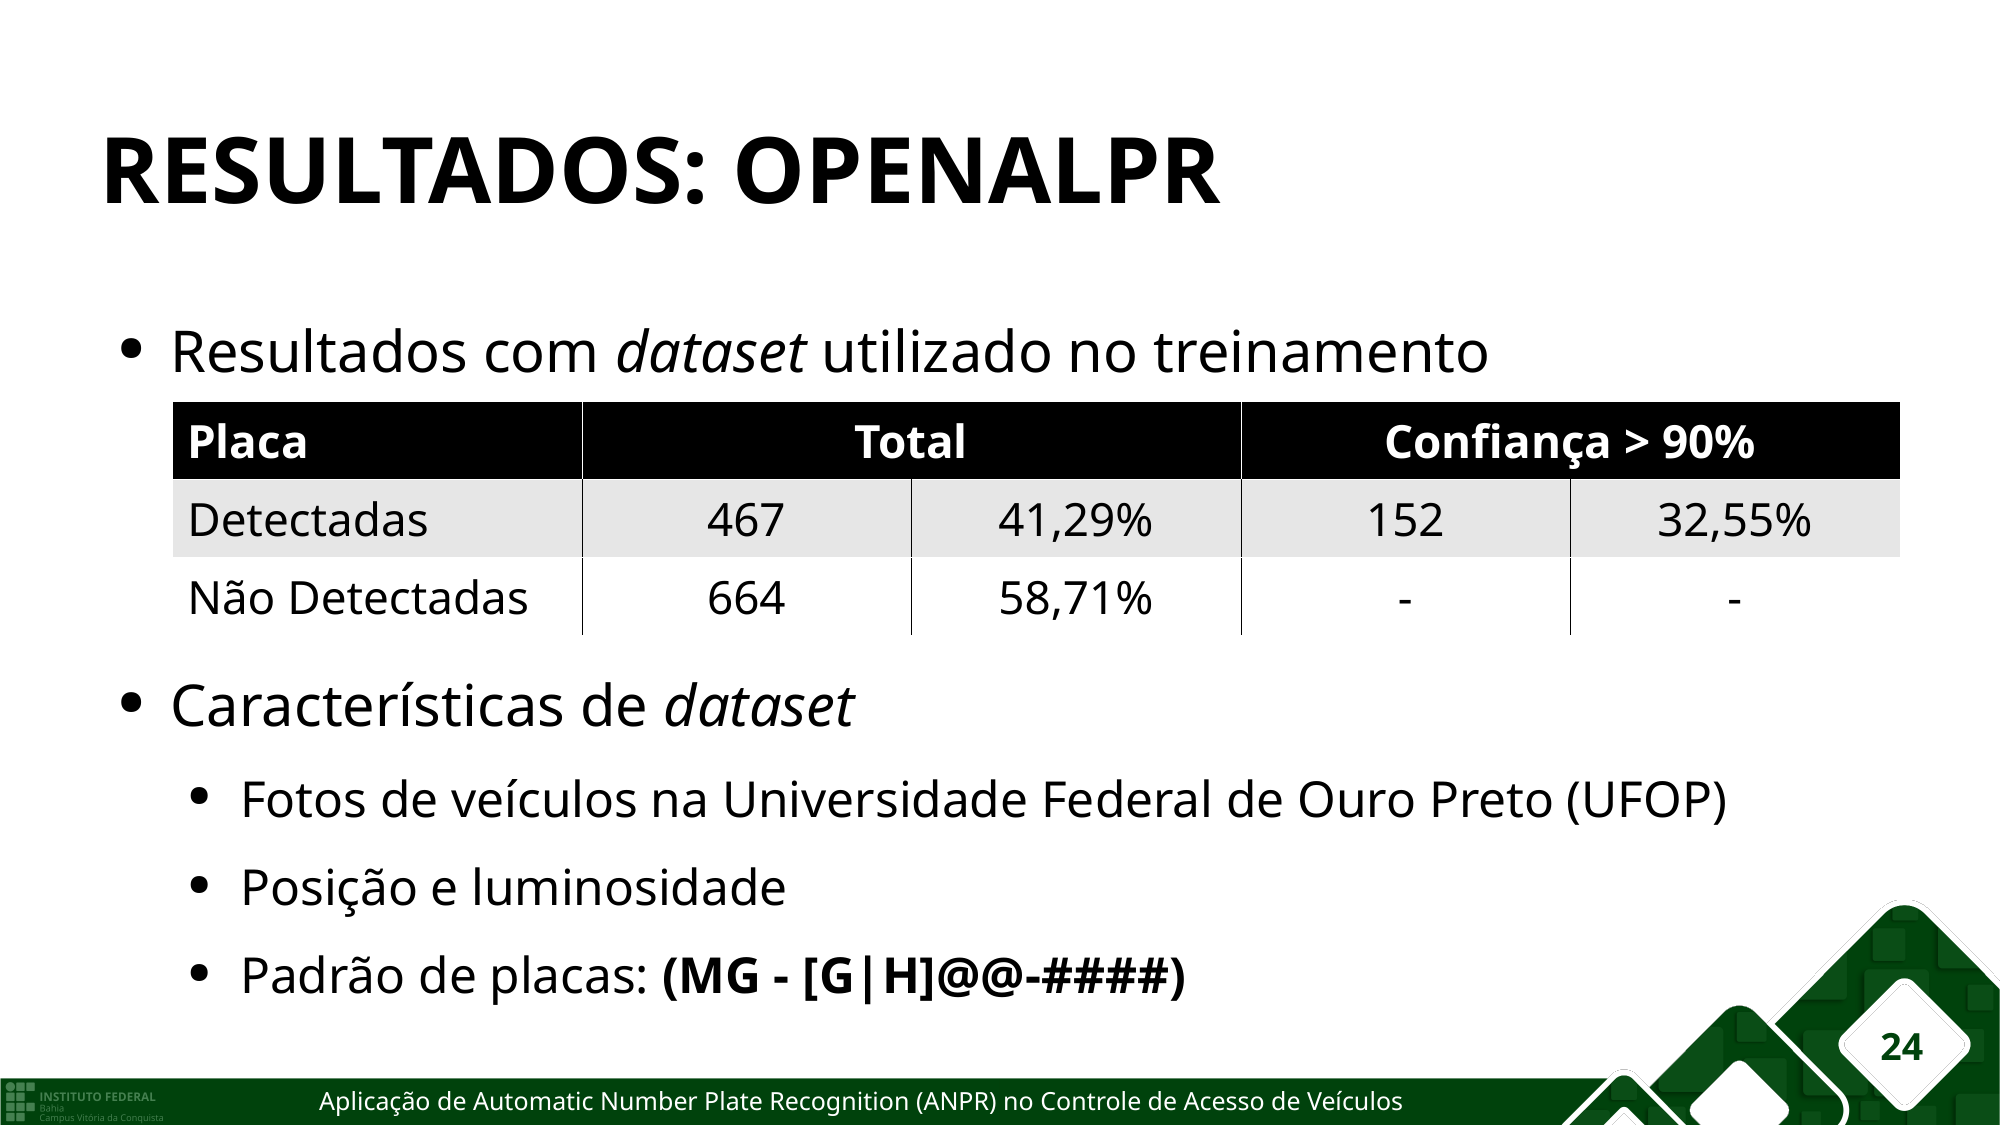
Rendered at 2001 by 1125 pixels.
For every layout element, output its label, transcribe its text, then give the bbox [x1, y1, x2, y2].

table_cell 664 [583, 558, 911, 635]
table_cell Detectadas [173, 480, 582, 557]
table_cell - [1242, 558, 1570, 635]
table_header Total [583, 402, 1241, 479]
table_cell 32,55% [1571, 480, 1900, 557]
table_cell 41,29% [912, 480, 1241, 557]
table_cell 467 [583, 480, 911, 557]
table_cell 152 [1242, 480, 1570, 557]
title RESULTADOS: OPENALPR [99, 59, 1900, 277]
table_header Placa [173, 402, 582, 479]
table_cell 58,71% [912, 558, 1241, 635]
picture [0, 900, 2000, 1125]
list Resultados com dataset utilizado no treinamento Características de dataset Fotos de veículos na Universidade Federal de Ouro Preto (UFOP) Posição e luminosidade Padrão de placas: (MG - [G|H]@@-####) [99, 299, 1900, 1014]
table_header Confiança > 90% [1242, 402, 1900, 479]
table_cell Não Detectadas [173, 558, 582, 635]
table_cell - [1571, 558, 1900, 635]
